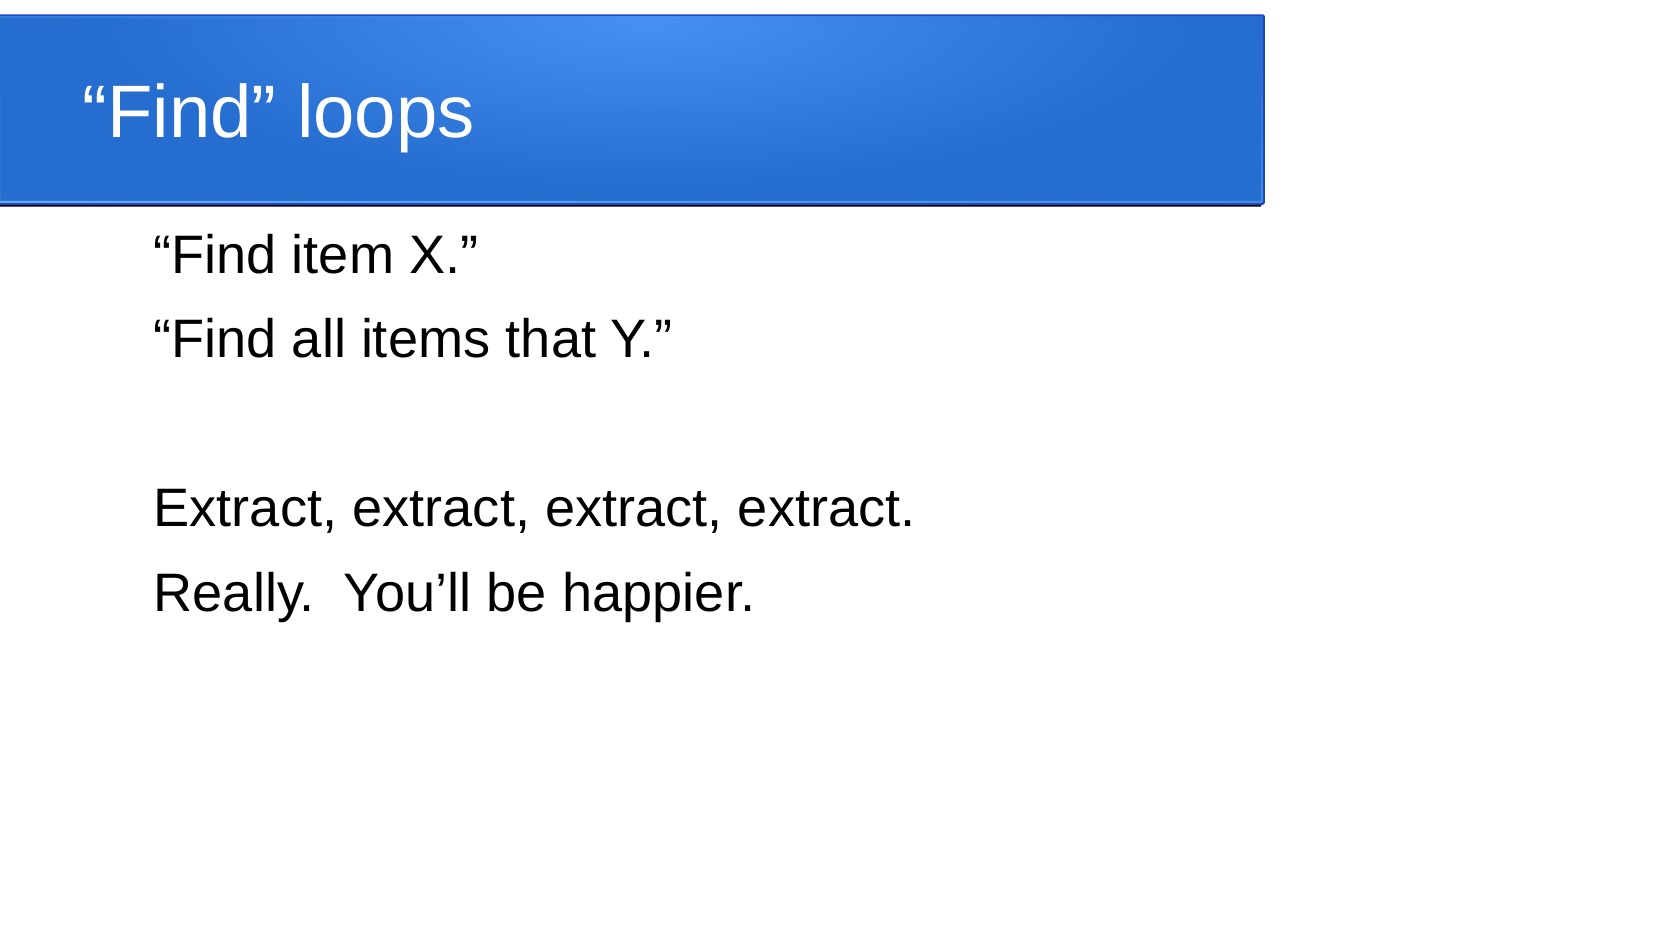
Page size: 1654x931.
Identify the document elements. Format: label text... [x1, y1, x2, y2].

list “Find item X.” “Find all items that Y.” Extract, extract, extract, extract. Really. You’ll be happier. [82, 224, 1571, 764]
title “Find” loops [82, 35, 1235, 189]
